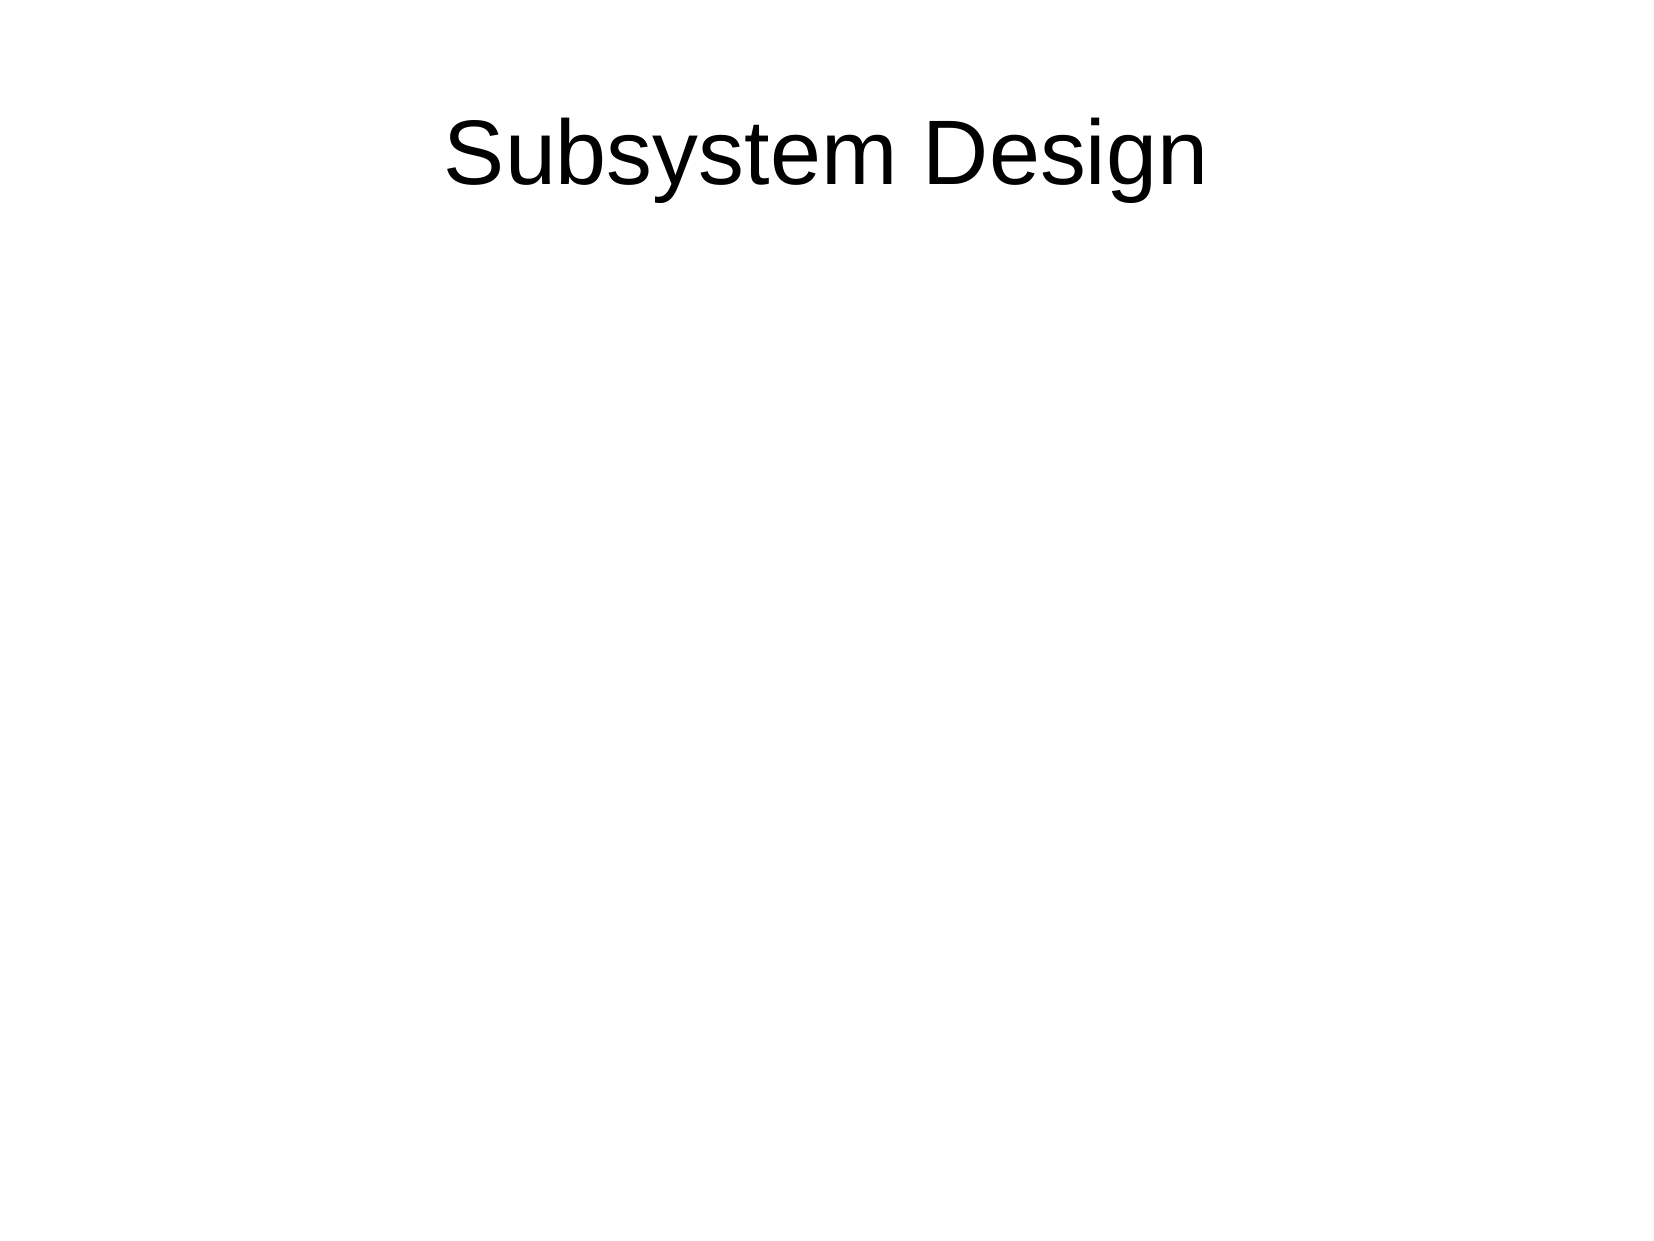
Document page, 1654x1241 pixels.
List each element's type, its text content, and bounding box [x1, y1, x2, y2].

title Subsystem Design [82, 56, 1571, 250]
